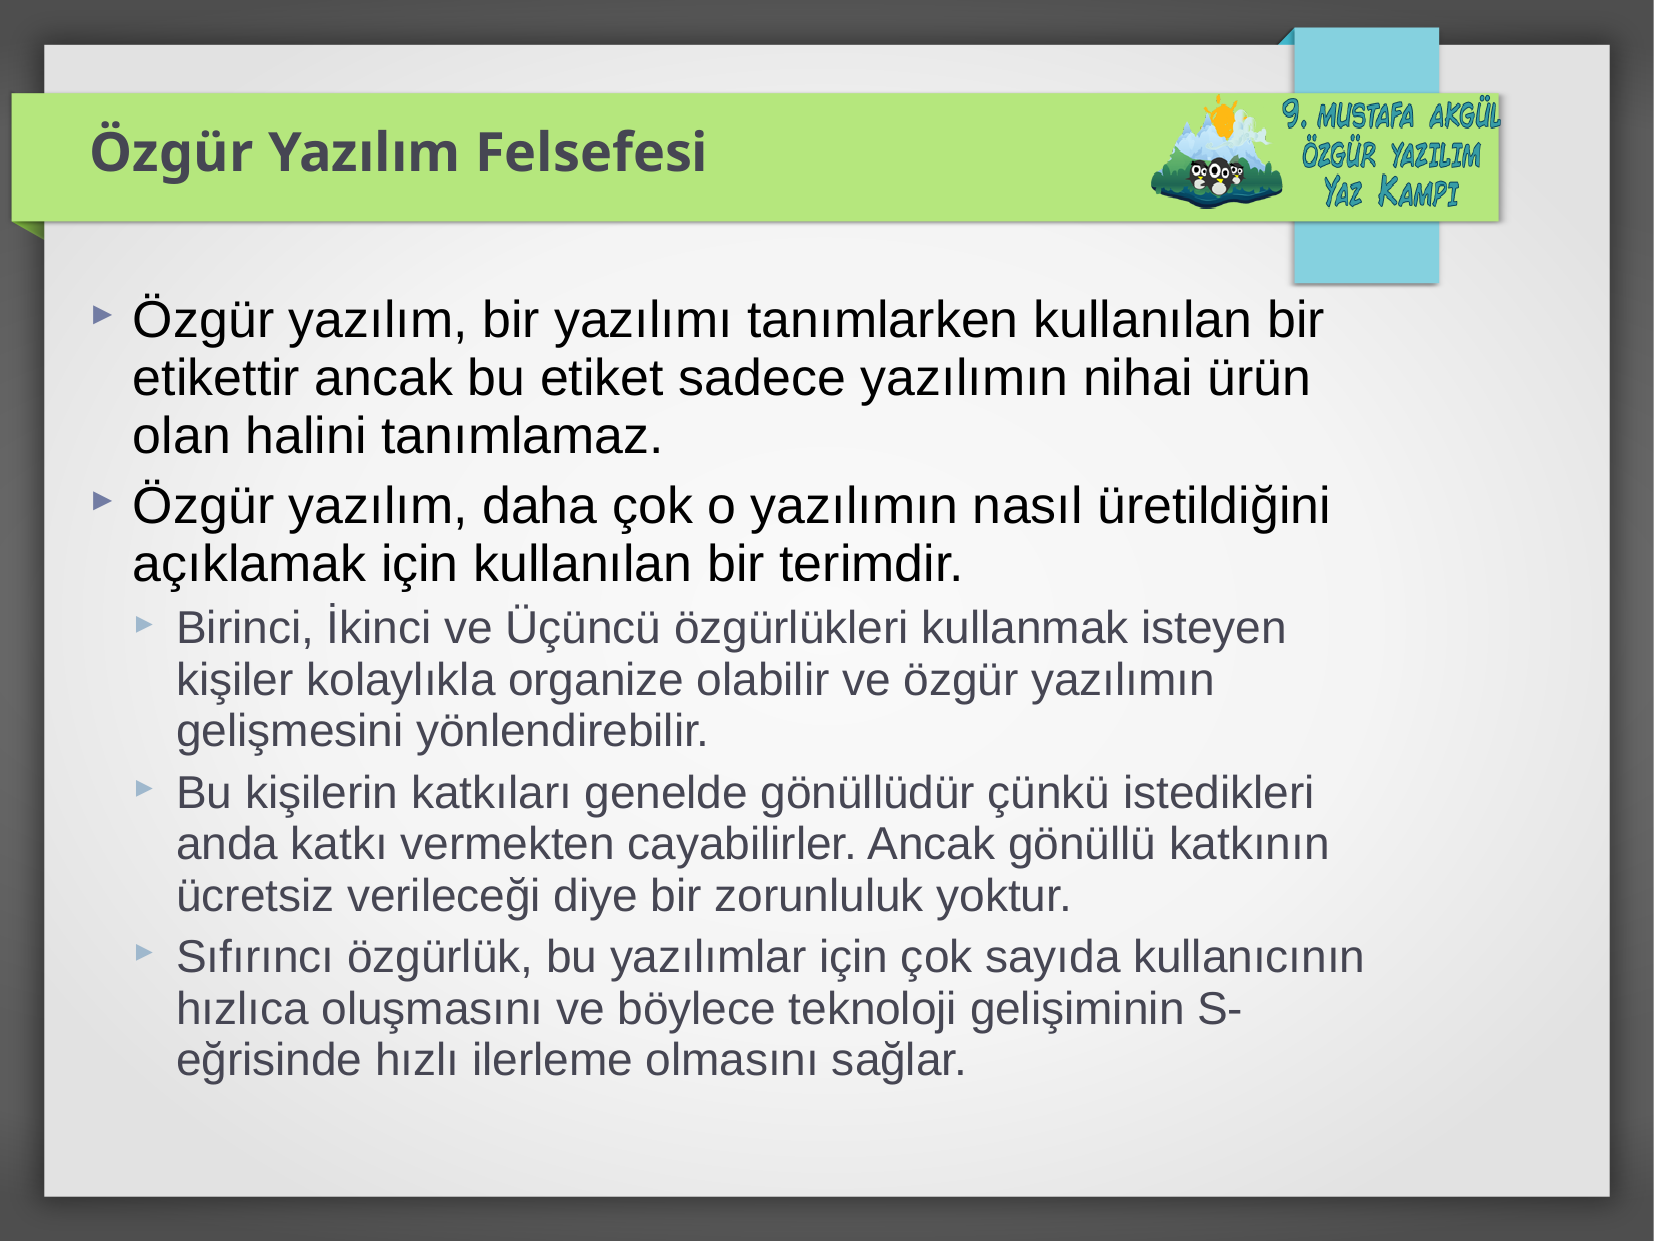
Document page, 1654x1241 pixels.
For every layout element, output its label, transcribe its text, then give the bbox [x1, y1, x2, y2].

text_box Özgür Yazılım Felsefesi [75, 106, 863, 200]
list Özgür yazılım, bir yazılımı tanımlarken kullanılan bir etikettir ancak bu etiket sadece yazılımın nihai ürün olan halini tanımlamaz. Özgür yazılım, daha çok o yazılımın nasıl üretildiğini açıklamak için kullanılan bir terimdir. Birinci, İkinci ve Üçüncü özgürlükleri kullanmak isteyen kişiler kolaylıkla organize olabilir ve özgür yazılımın gelişmesini yönlendirebilir. Bu kişilerin katkıları genelde gönüllüdür çünkü istedikleri anda katkı vermekten cayabilirler. Ancak gönüllü katkının ücretsiz verileceği diye bir zorunluluk yoktur. Sıfırıncı özgürlük, bu yazılımlar için çok sayıda kullanıcının hızlıca oluşmasını ve böylece teknoloji gelişiminin S-eğrisinde hızlı ilerleme olmasını sağlar. [75, 282, 1426, 1093]
picture [0, 0, 1654, 1241]
